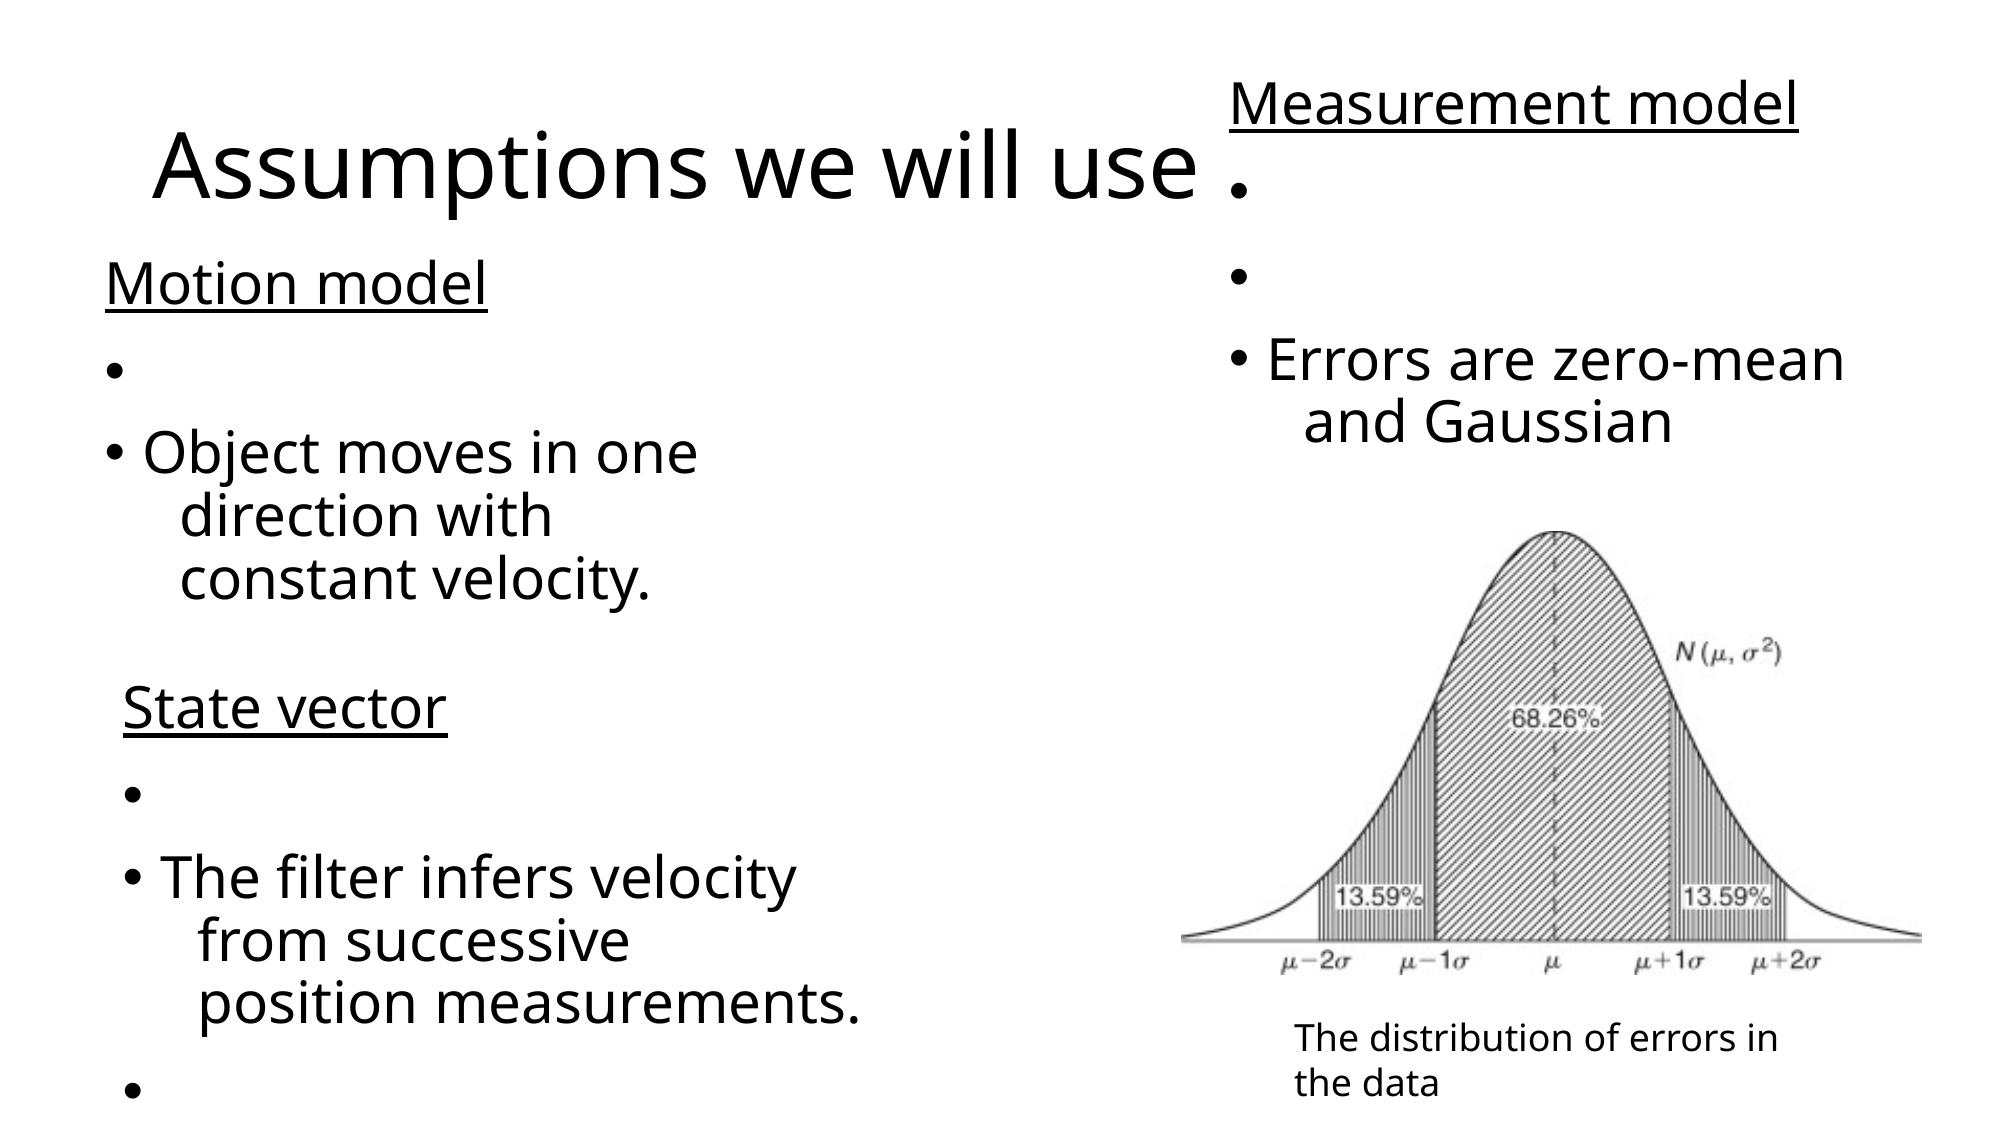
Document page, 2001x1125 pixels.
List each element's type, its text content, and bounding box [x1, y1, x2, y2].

title Assumptions we will use [137, 59, 1863, 278]
picture [1181, 531, 1922, 975]
text_box The distribution of errors in the data [1279, 1006, 1839, 1113]
text_box State vector The filter infers velocity from successive position measurements. [107, 671, 881, 1055]
text_box Measurement model Errors are zero-mean and Gaussian [1213, 66, 1881, 511]
list Motion model Object moves in one direction with constant velocity. [89, 246, 757, 630]
